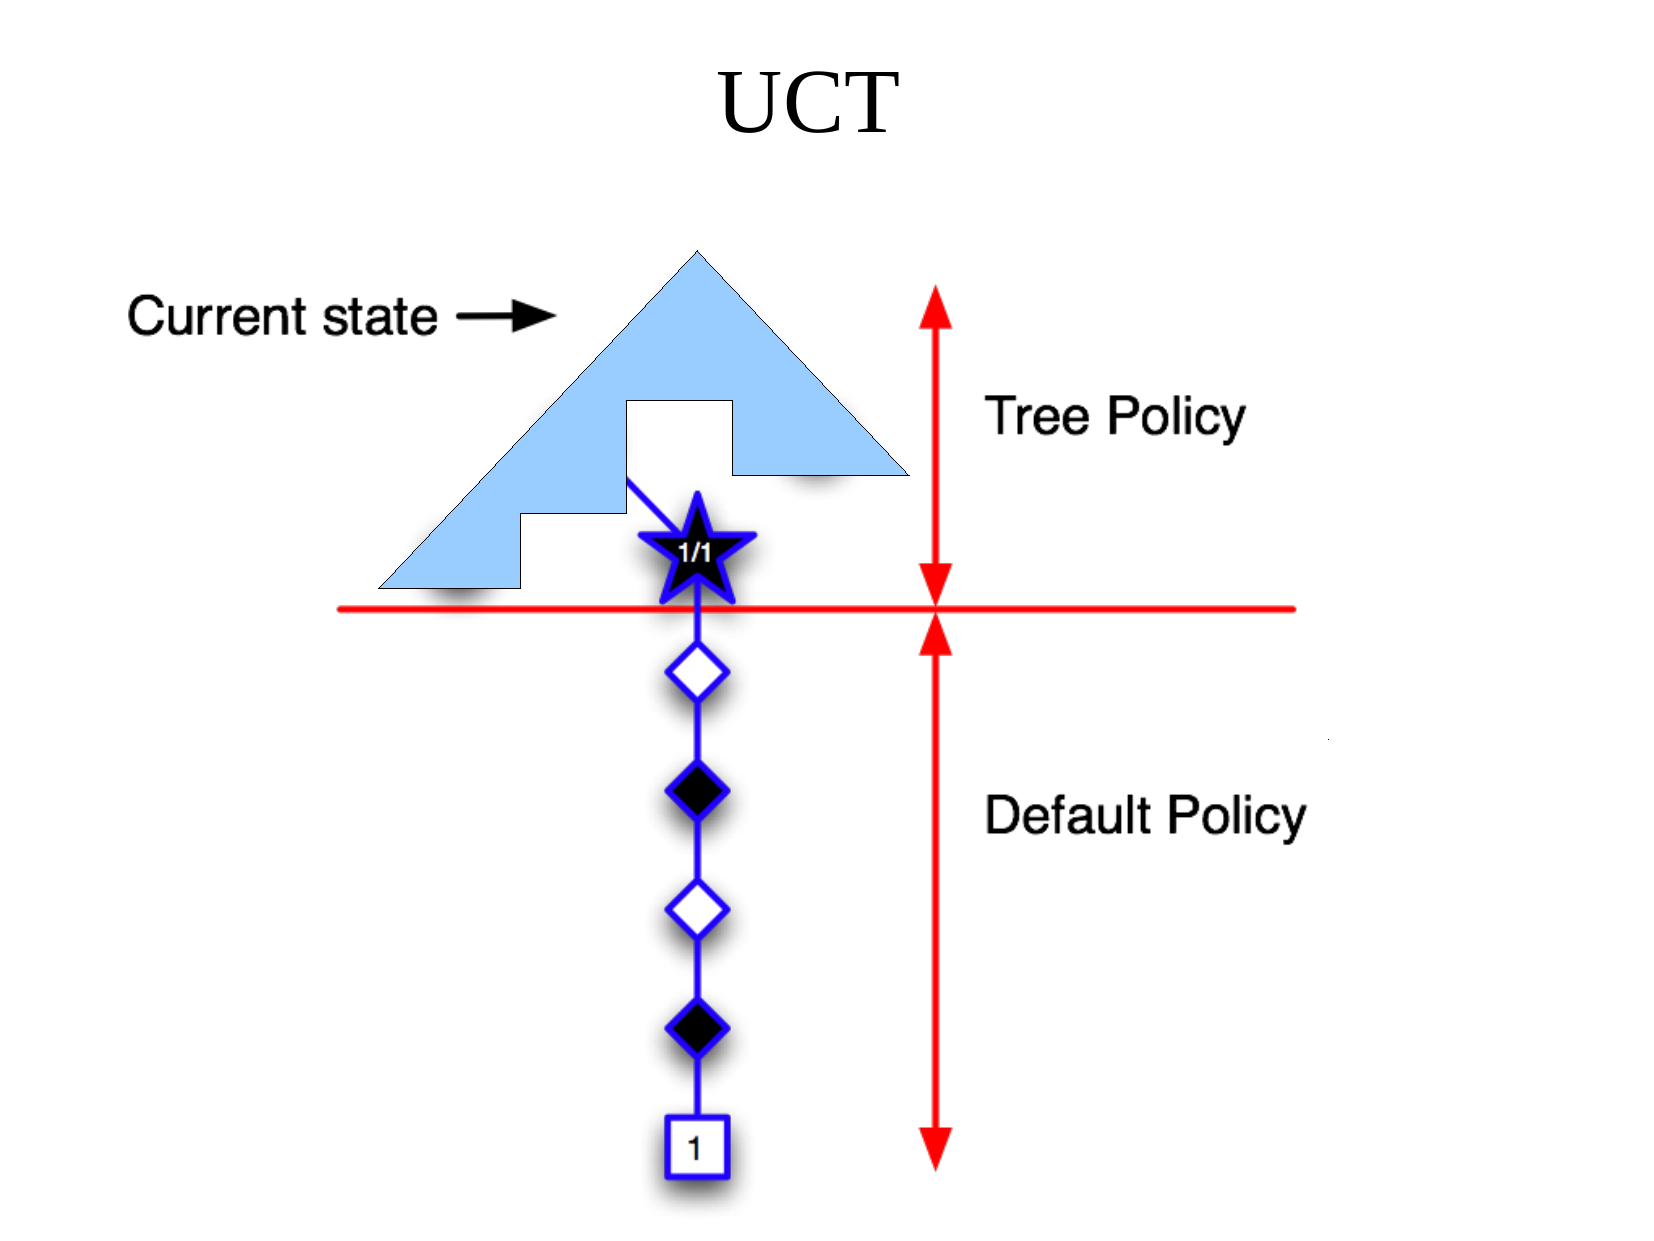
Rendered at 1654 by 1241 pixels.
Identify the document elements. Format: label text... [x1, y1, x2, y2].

title UCT [84, 15, 1538, 188]
picture [106, 255, 1329, 1225]
text_box [378, 250, 910, 589]
